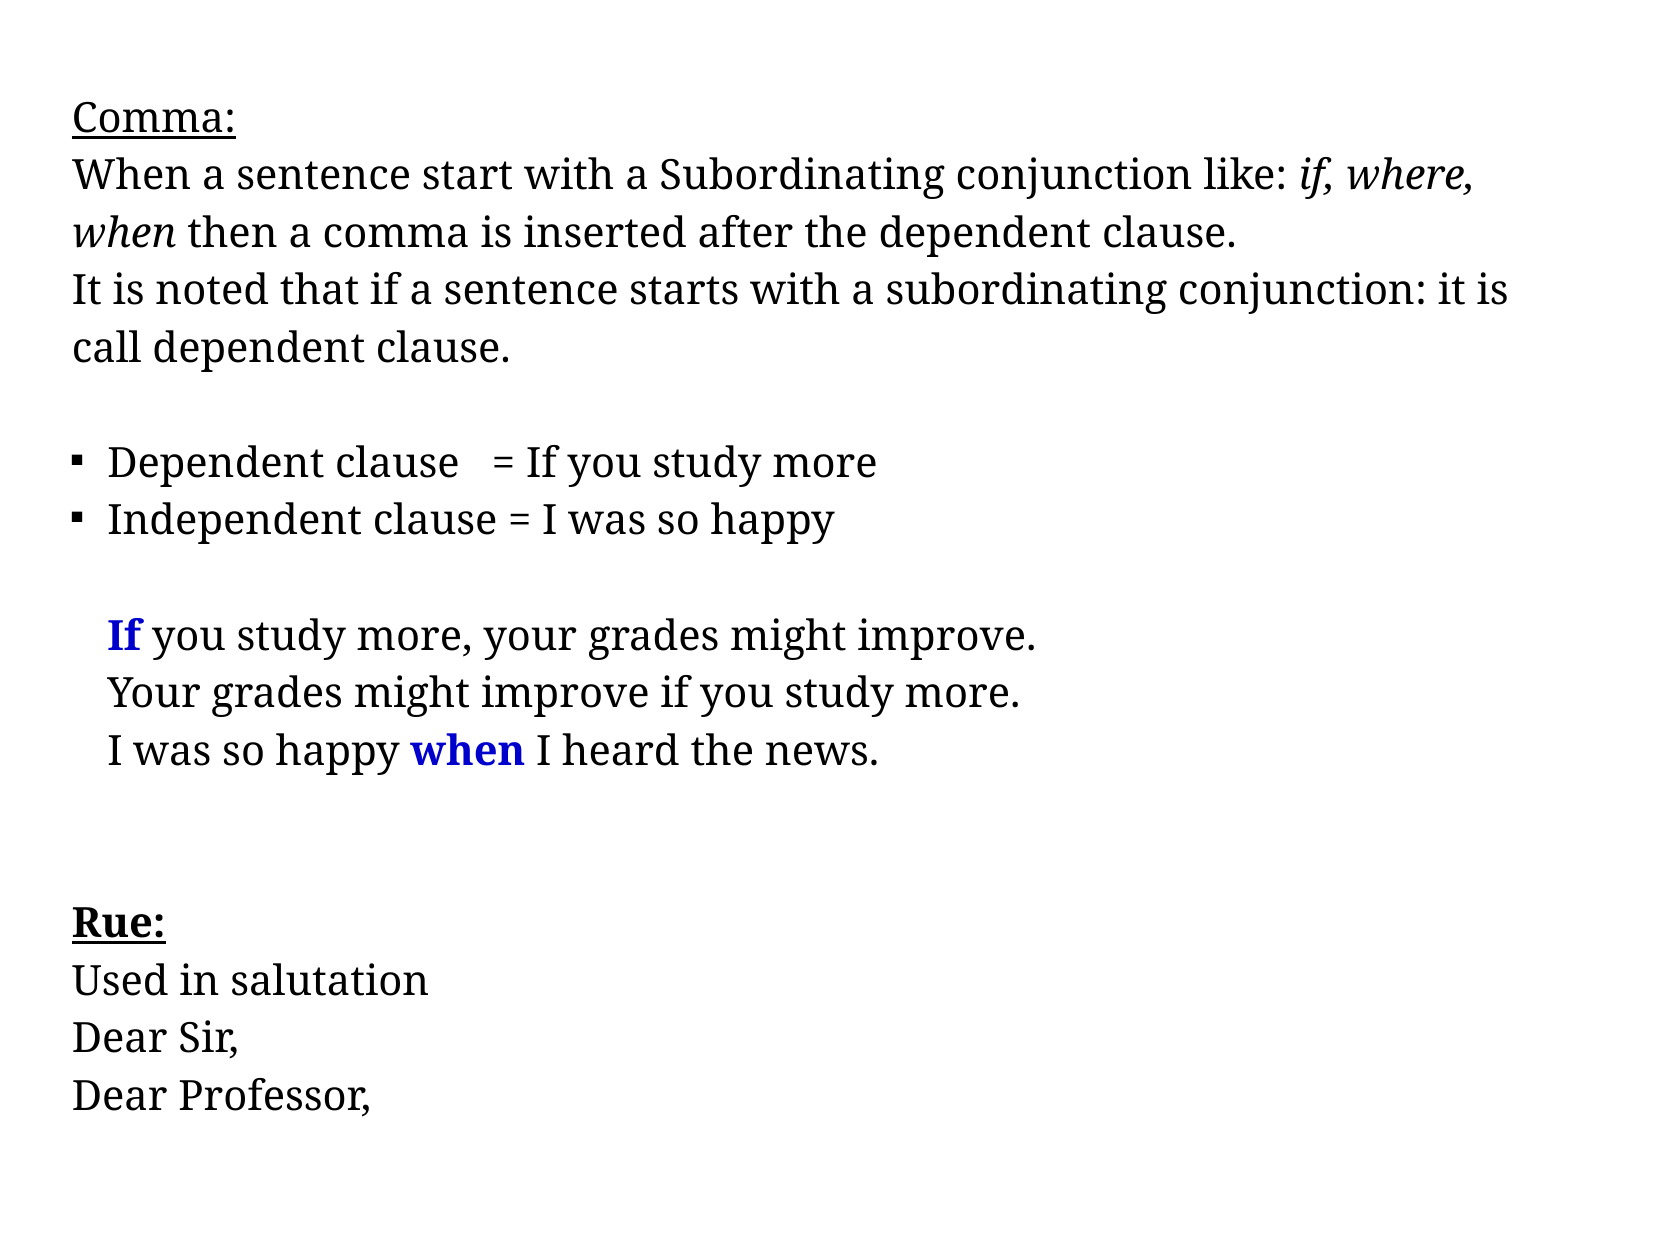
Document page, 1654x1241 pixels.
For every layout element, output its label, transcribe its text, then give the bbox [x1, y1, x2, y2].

text_box Comma: When a sentence start with a Subordinating conjunction like: if, where, when then a comma is inserted after the dependent clause. It is noted that if a sentence starts with a subordinating conjunction: it is call dependent clause. Dependent clause = If you study more Independent clause = I was so happy If you study more, your grades might improve. Your grades might improve if you study more. I was so happy when I heard the news. Rue: Used in salutation Dear Sir, Dear Professor, [71, 31, 1560, 1140]
